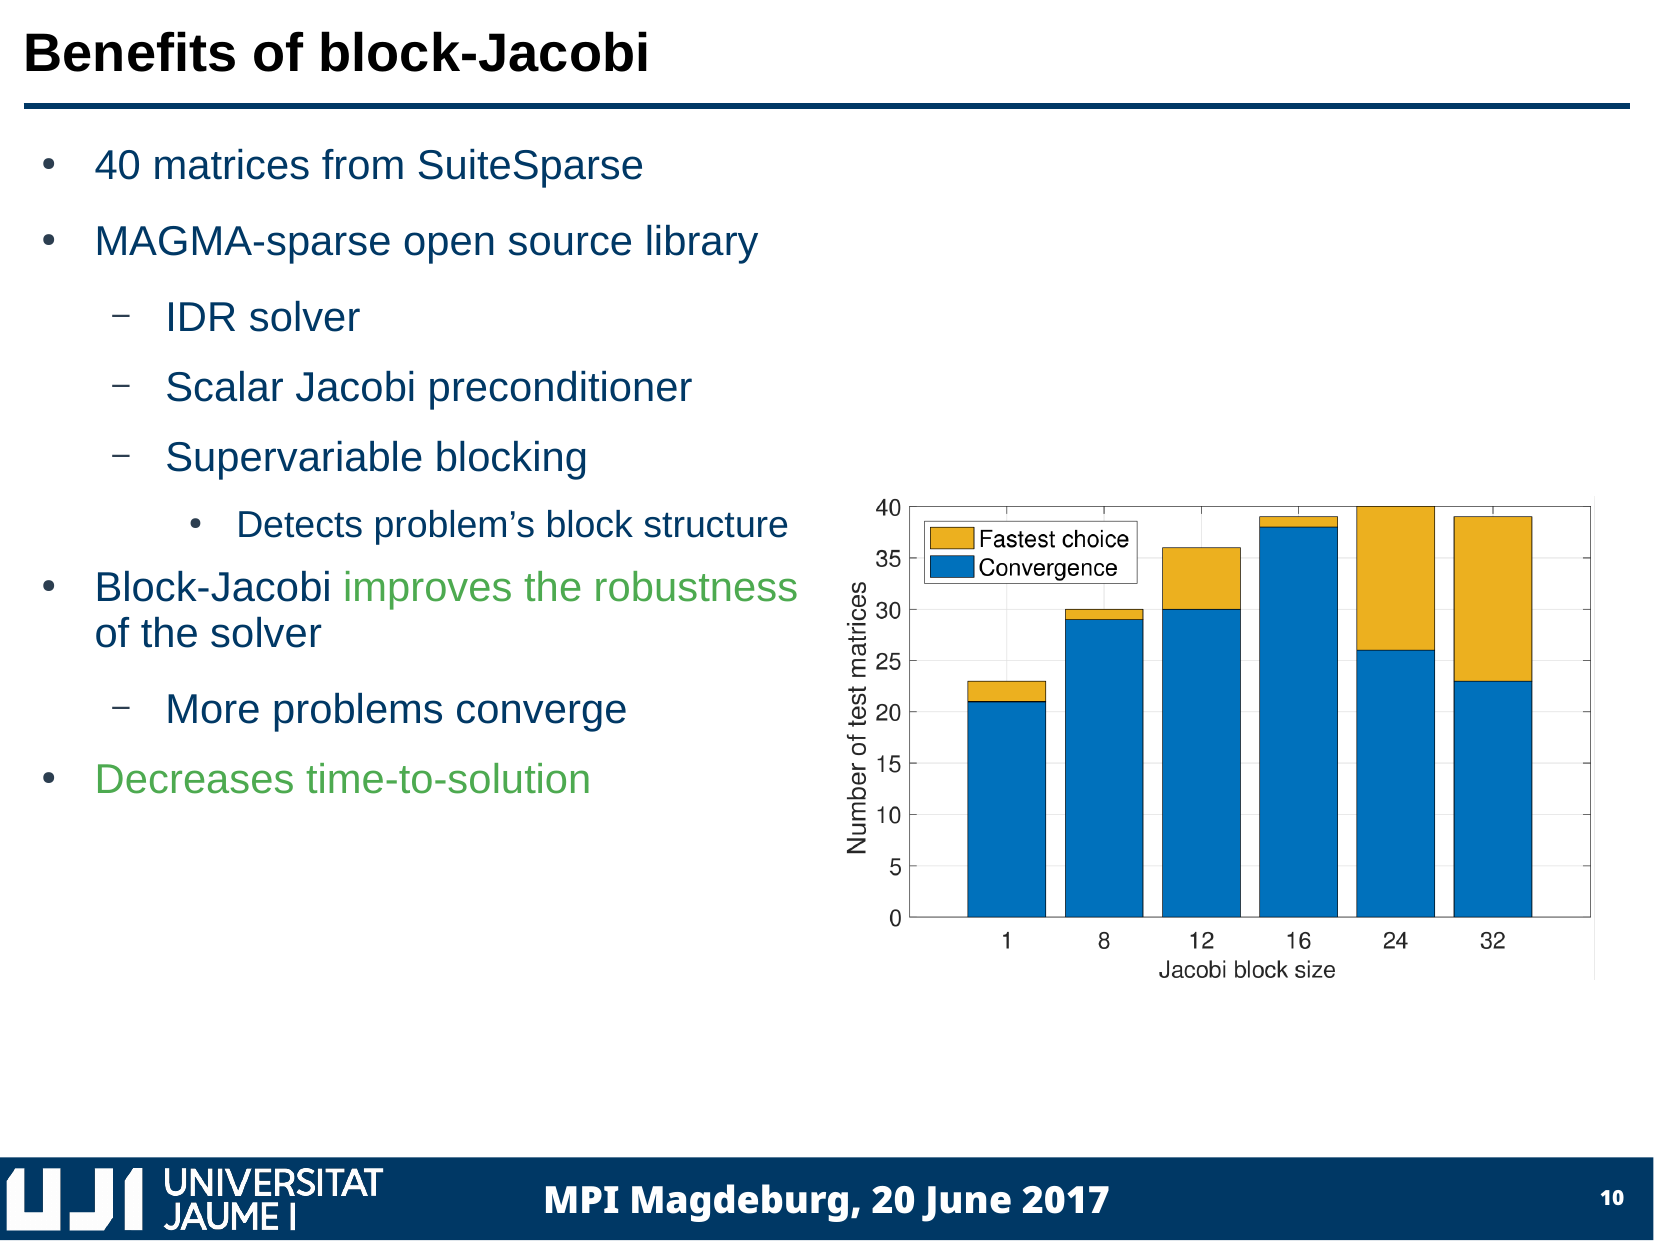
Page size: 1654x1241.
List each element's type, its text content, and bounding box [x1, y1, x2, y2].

picture [0, 1158, 390, 1241]
title Benefits of block-Jacobi [23, 0, 1630, 107]
list 40 matrices from SuiteSparse MAGMA-sparse open source library IDR solver Scalar Jacobi preconditioner Supervariable blocking Detects problem’s block structure Block-Jacobi improves the robustness of the solver More problems converge Decreases time-to-solution [23, 141, 808, 1134]
picture [845, 496, 1595, 980]
